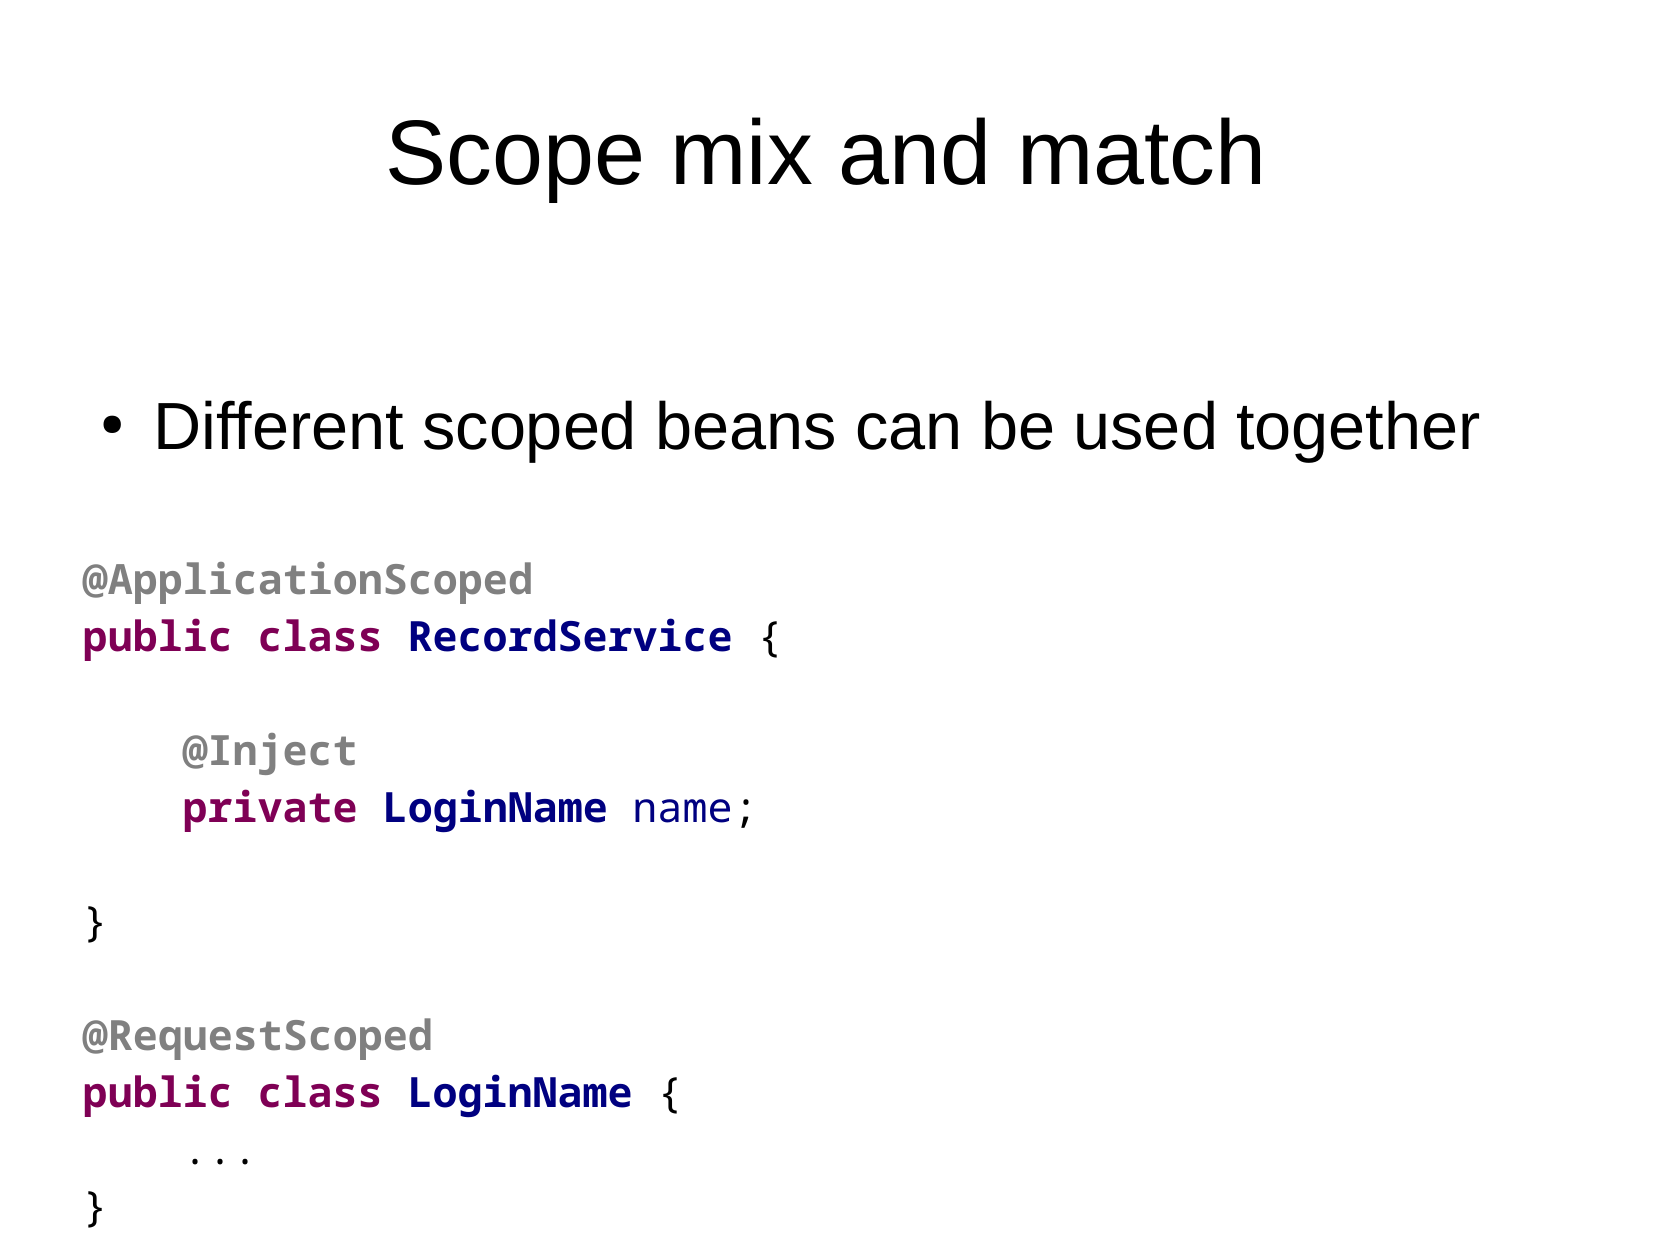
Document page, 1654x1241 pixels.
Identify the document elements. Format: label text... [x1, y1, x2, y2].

list Different scoped beans can be used together @ApplicationScoped public class RecordService { @Inject private LoginName name; } @RequestScoped public class LoginName { ... } [82, 391, 1571, 1232]
title Scope mix and match [82, 49, 1571, 257]
